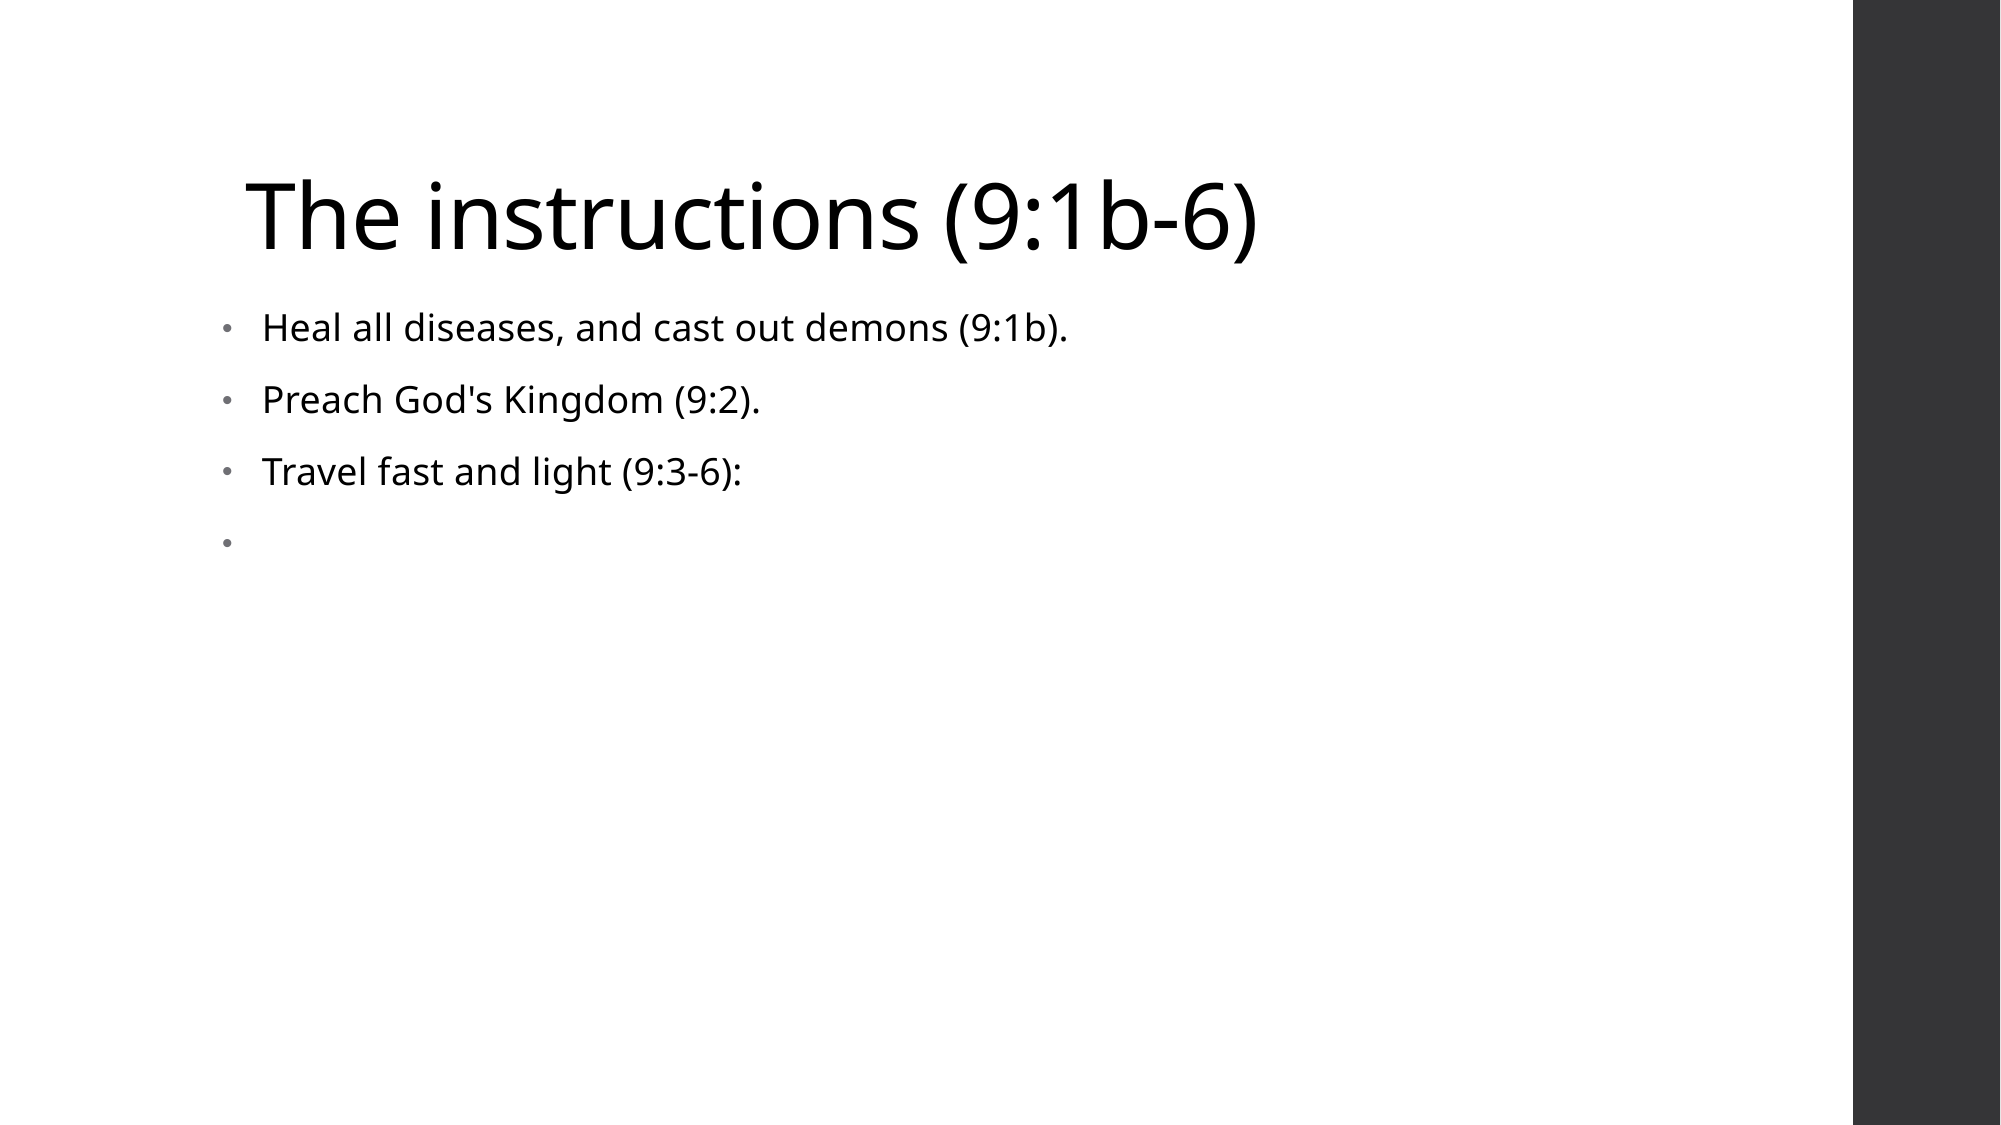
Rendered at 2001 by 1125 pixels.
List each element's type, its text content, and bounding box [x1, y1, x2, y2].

list Heal all diseases, and cast out demons (9:1b). Preach God's Kingdom (9:2). Travel fast and light (9:3-6): [206, 299, 1617, 1014]
title The instructions (9:1b-6) [206, 60, 1797, 278]
